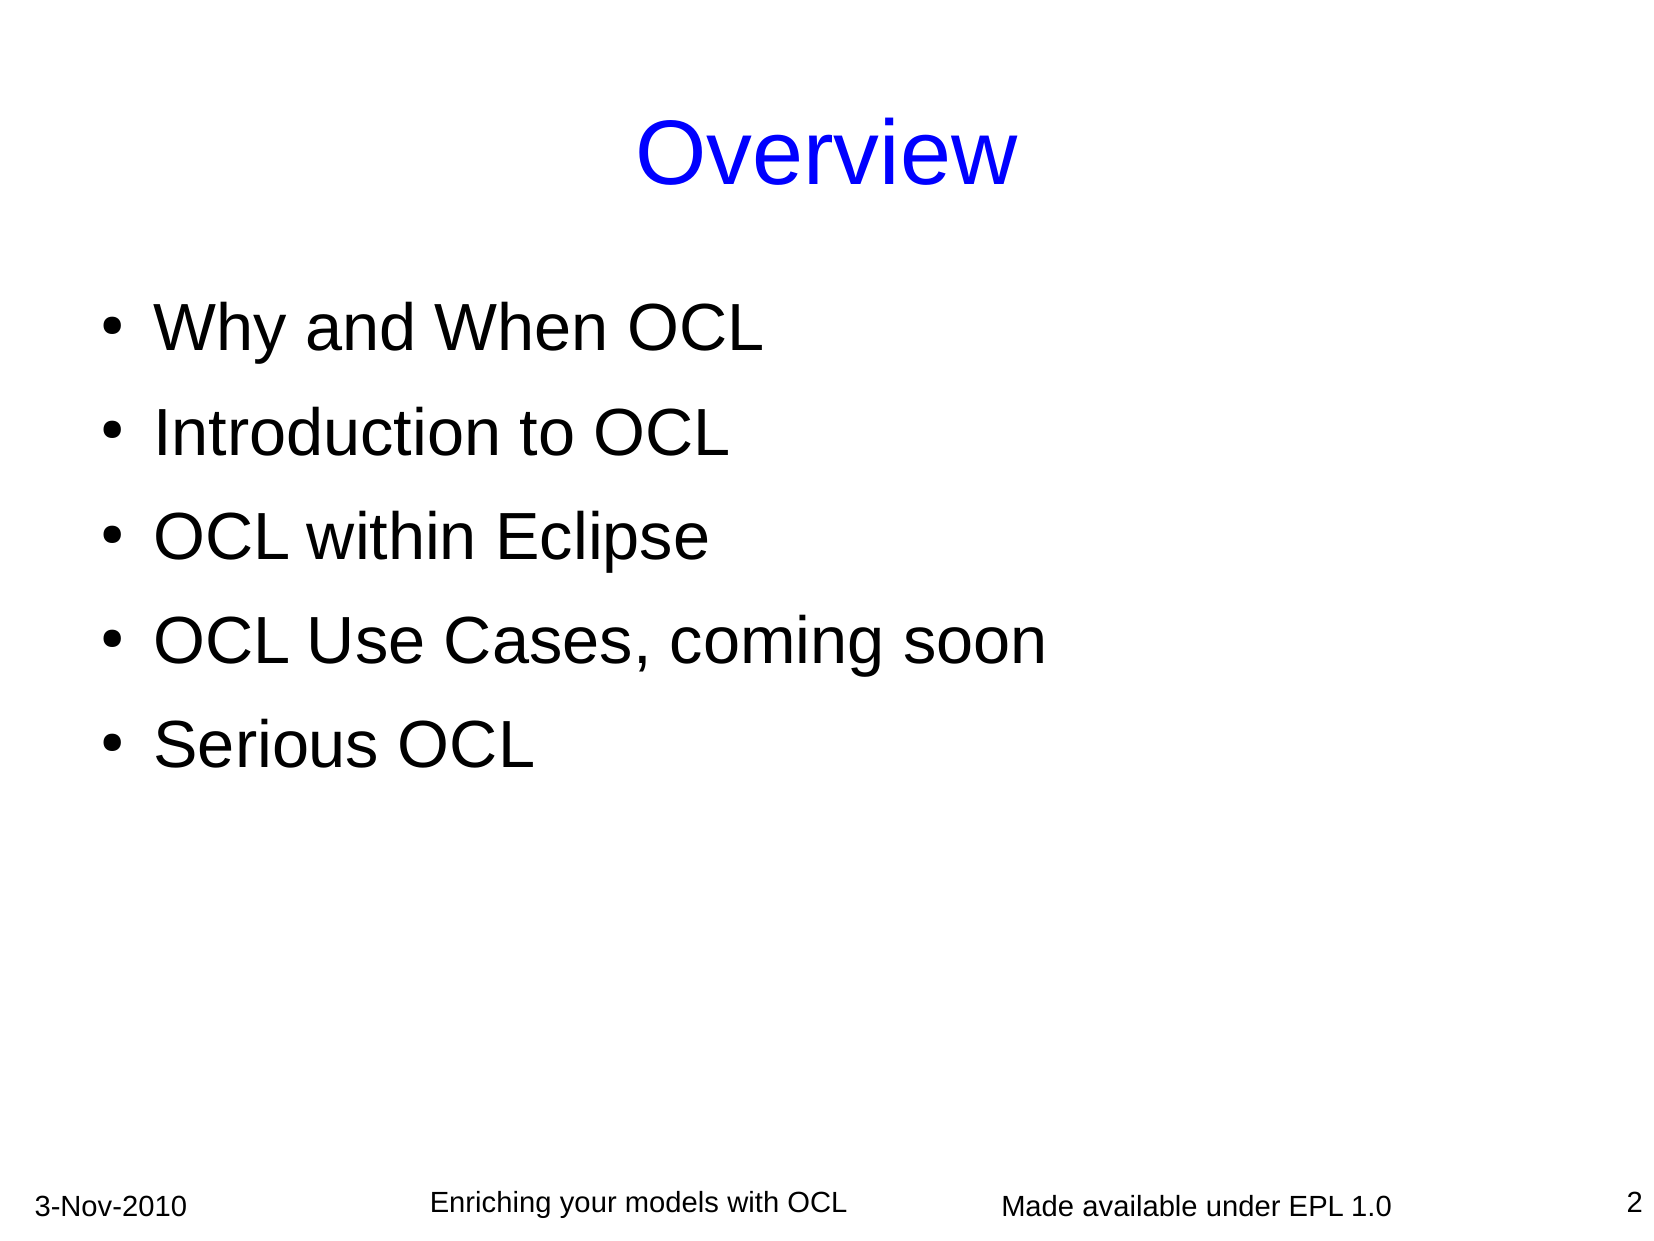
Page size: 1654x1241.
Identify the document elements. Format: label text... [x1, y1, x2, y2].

title Overview [82, 49, 1571, 257]
list Why and When OCL Introduction to OCL OCL within Eclipse OCL Use Cases, coming soon Serious OCL [82, 290, 1571, 1109]
